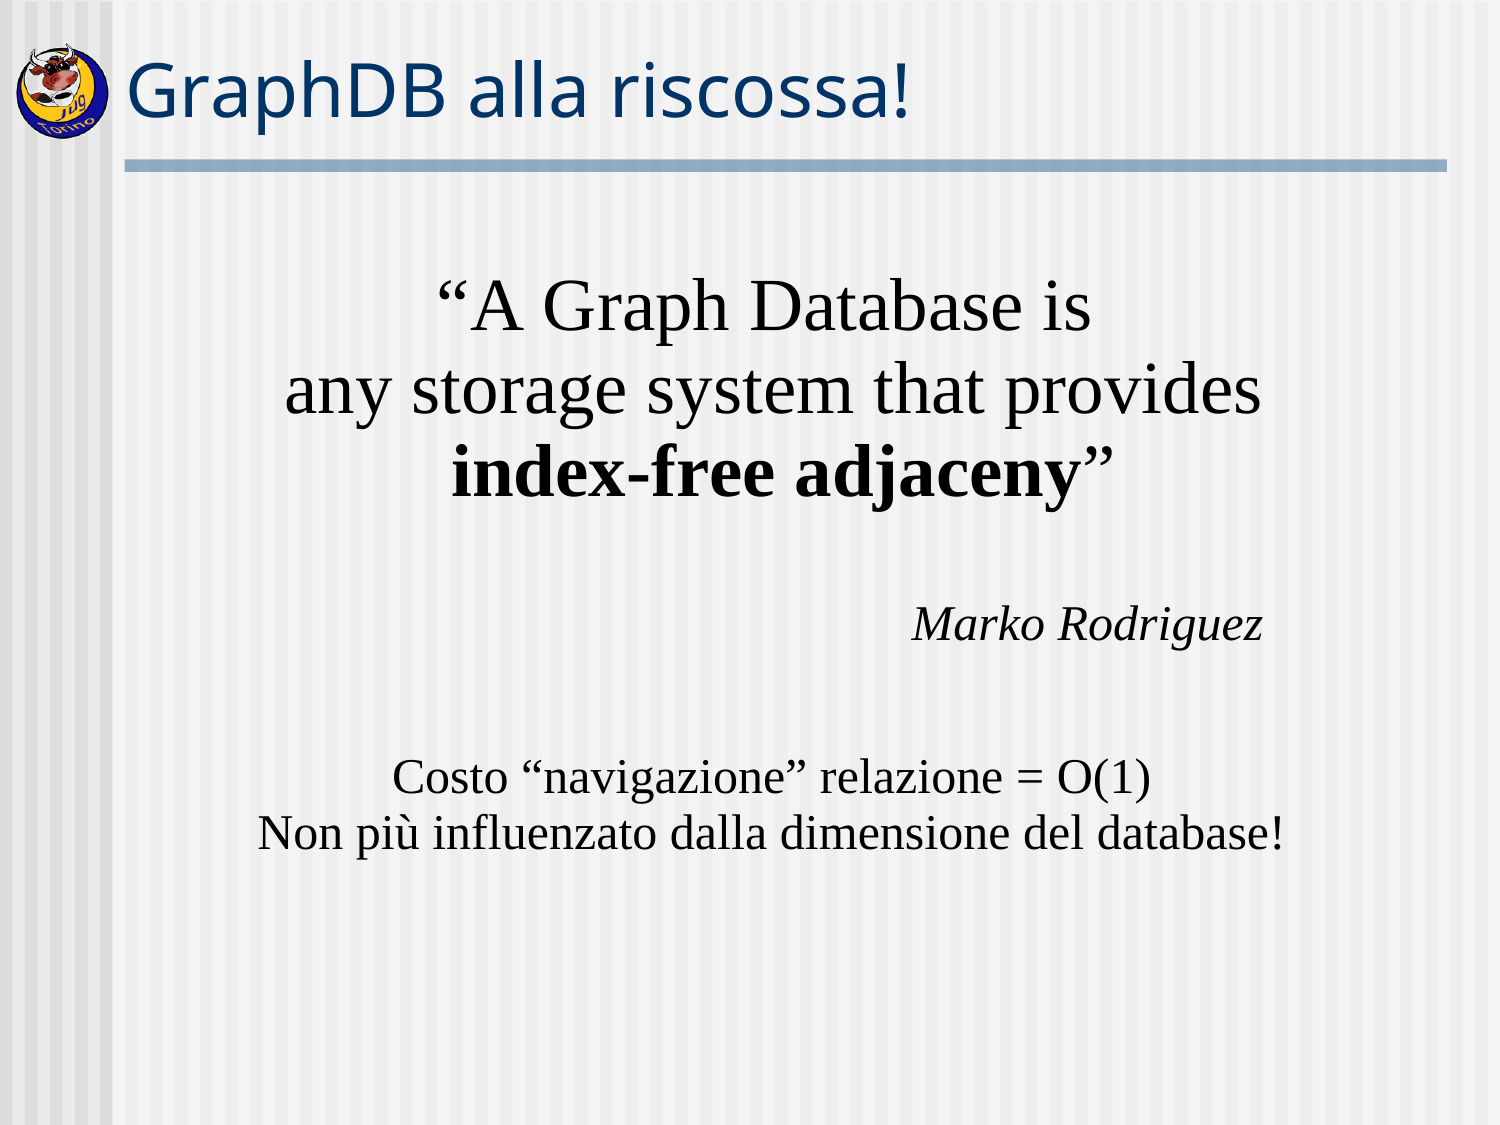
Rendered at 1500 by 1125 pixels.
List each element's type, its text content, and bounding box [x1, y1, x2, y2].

text_box Costo “navigazione” relazione = O(1) Non più influenzato dalla dimensione del database! [242, 742, 1302, 868]
text_box “A Graph Database is any storage system that provides index-free adjaceny” Marko Rodriguez [270, 256, 1279, 659]
picture [5, 36, 119, 149]
title GraphDB alla riscossa! [124, 50, 1482, 138]
